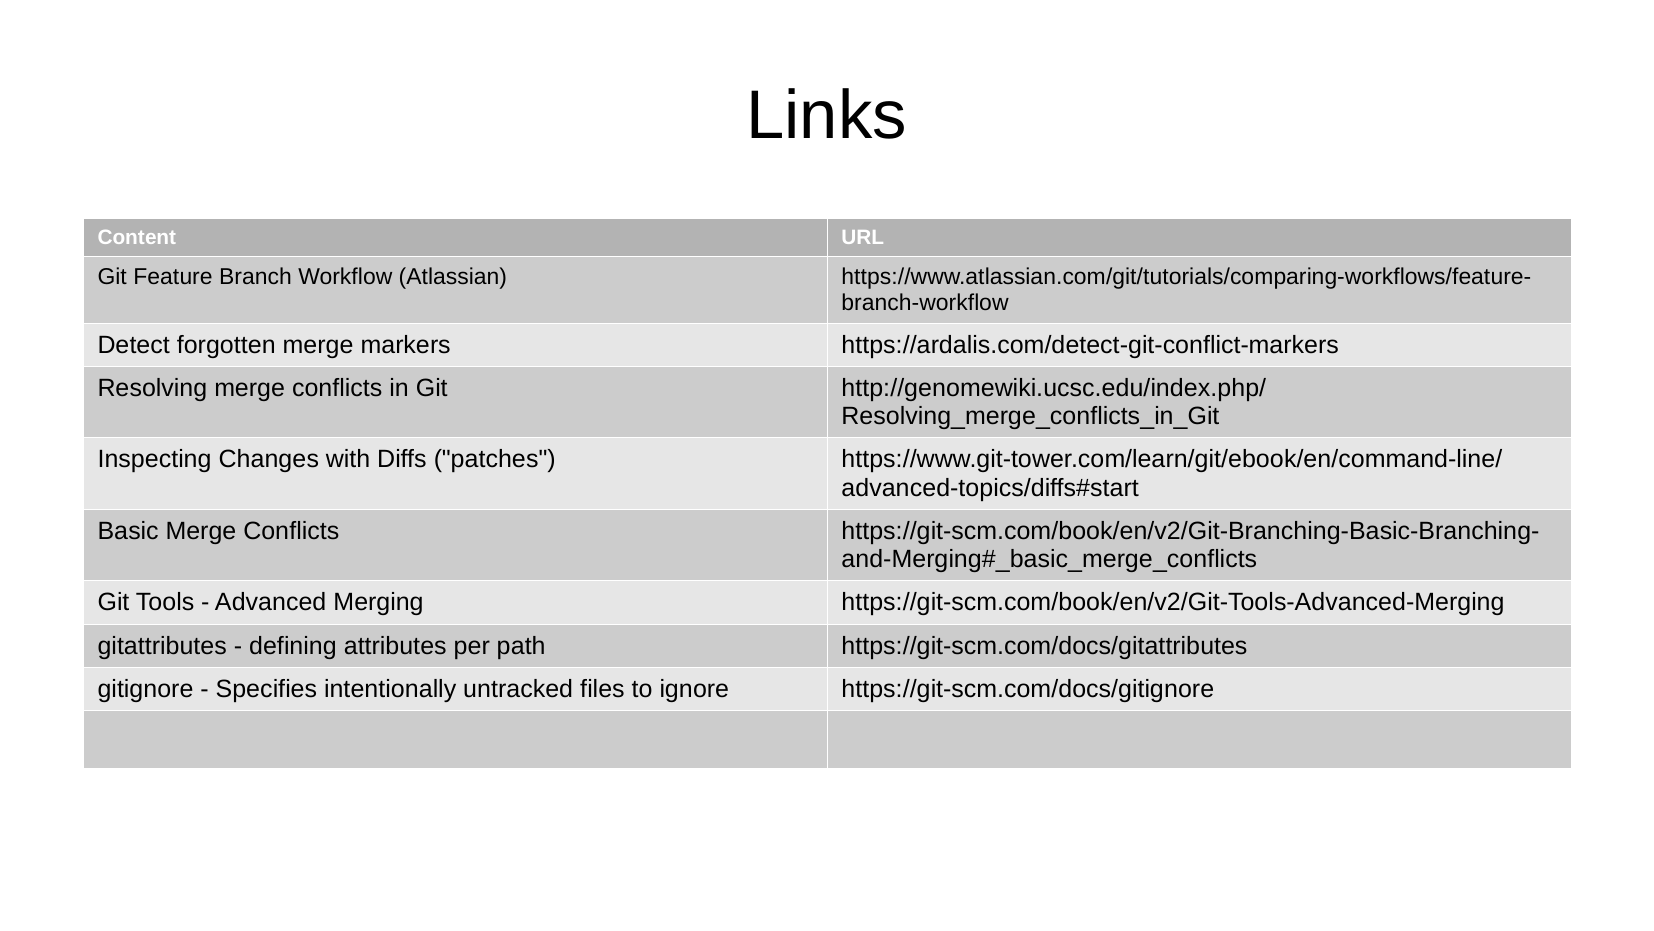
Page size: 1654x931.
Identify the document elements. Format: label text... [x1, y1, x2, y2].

table_cell Basic Merge Conflicts [84, 510, 827, 580]
table_cell gitattributes - defining attributes per path [84, 625, 827, 667]
table_cell https://www.atlassian.com/git/tutorials/comparing-workflows/feature-branch-workflow [828, 257, 1571, 323]
table_header Content [84, 219, 827, 256]
table_cell gitignore - Specifies intentionally untracked files to ignore [84, 668, 827, 710]
table_header URL [828, 219, 1571, 256]
title Links [82, 37, 1571, 193]
table_cell Inspecting Changes with Diffs ("patches") [84, 438, 827, 509]
table_cell Resolving merge conflicts in Git [84, 367, 827, 437]
table_cell https://ardalis.com/detect-git-conflict-markers [828, 324, 1571, 366]
table_cell https://git-scm.com/book/en/v2/Git-Branching-Basic-Branching-and-Merging#_basic_merge_conflicts [828, 510, 1571, 580]
table_cell Git Feature Branch Workflow (Atlassian) [84, 257, 827, 323]
table_cell https://www.git-tower.com/learn/git/ebook/en/command-line/advanced-topics/diffs#start [828, 438, 1571, 509]
table_cell Detect forgotten merge markers [84, 324, 827, 366]
table_cell [828, 711, 1571, 768]
table_cell https://git-scm.com/book/en/v2/Git-Tools-Advanced-Merging [828, 581, 1571, 624]
table_cell Git Tools - Advanced Merging [84, 581, 827, 624]
table_cell https://git-scm.com/docs/gitattributes [828, 625, 1571, 667]
table_cell [84, 711, 827, 768]
table_cell https://git-scm.com/docs/gitignore [828, 668, 1571, 710]
table_cell http://genomewiki.ucsc.edu/index.php/Resolving_merge_conflicts_in_Git [828, 367, 1571, 437]
